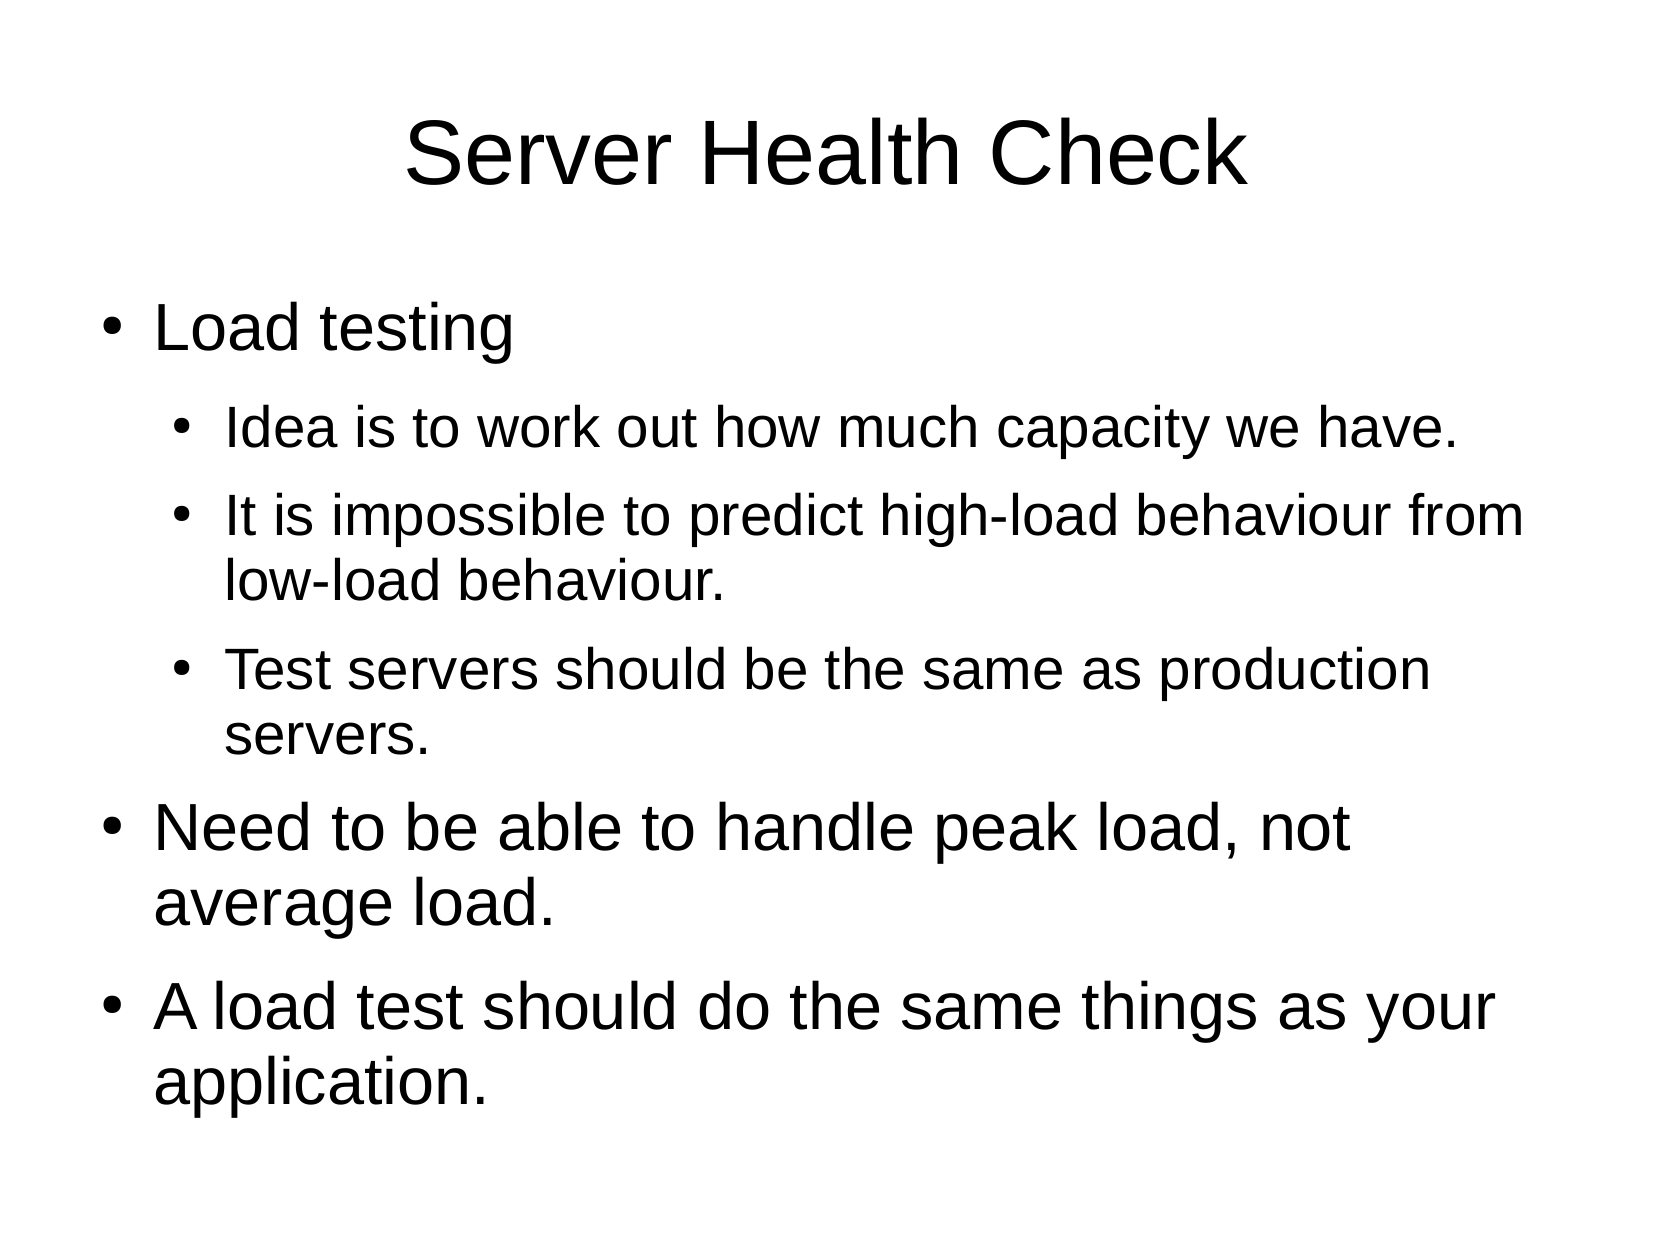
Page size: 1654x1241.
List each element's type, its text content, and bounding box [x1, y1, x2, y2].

list Load testing Idea is to work out how much capacity we have. It is impossible to predict high-load behaviour from low-load behaviour. Test servers should be the same as production servers. Need to be able to handle peak load, not average load. A load test should do the same things as your application. [82, 290, 1571, 1182]
title Server Health Check [82, 56, 1571, 250]
